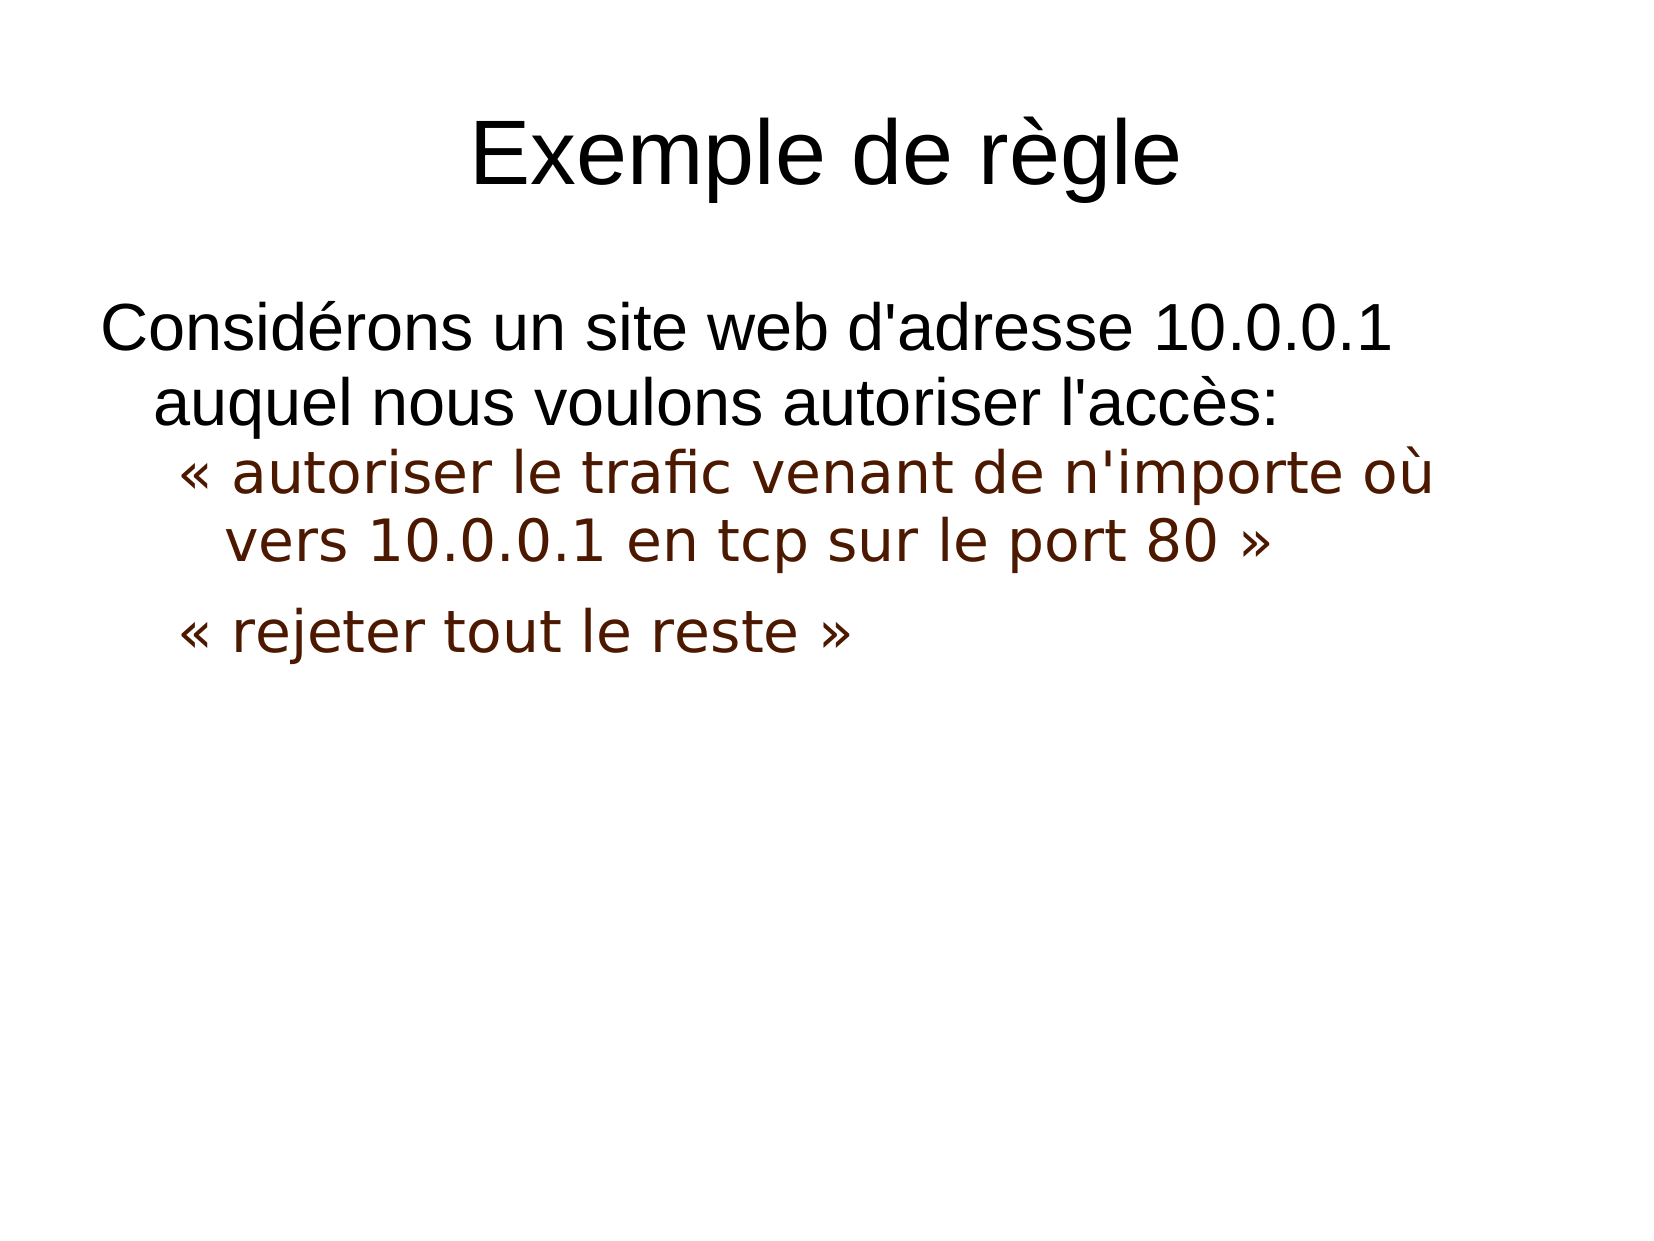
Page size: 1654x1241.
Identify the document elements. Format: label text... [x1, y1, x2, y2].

title Exemple de règle [82, 49, 1571, 257]
list Considérons un site web d'adresse 10.0.0.1 auquel nous voulons autoriser l'accès: « autoriser le trafic venant de n'importe où vers 10.0.0.1 en tcp sur le port 80 » « rejeter tout le reste » [82, 290, 1571, 1109]
